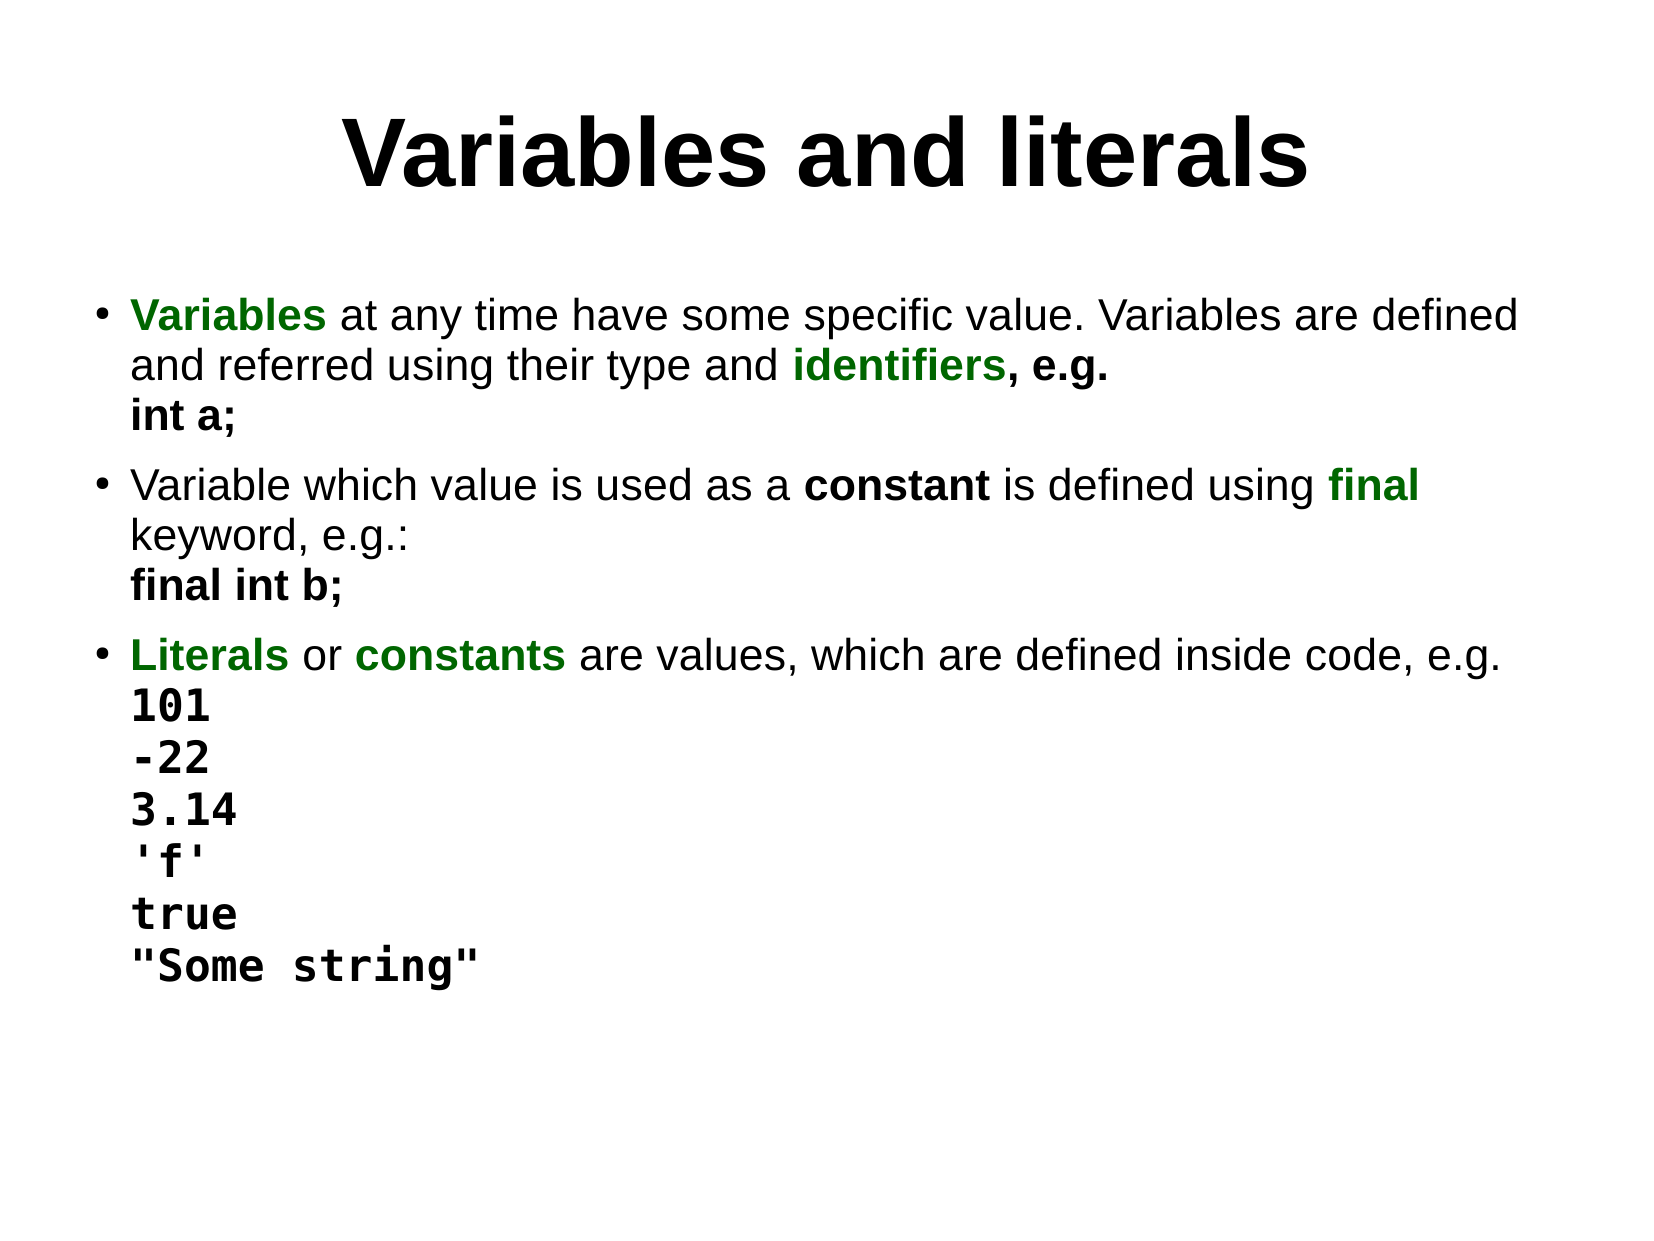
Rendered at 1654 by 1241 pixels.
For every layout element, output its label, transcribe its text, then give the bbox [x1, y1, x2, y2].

list Variables at any time have some specific value. Variables are defined and referred using their type and identifiers, e.g. int a; Variable which value is used as a constant is defined using final keyword, e.g.: final int b; Literals or constants are values, which are defined inside code, e.g. 101 -22 3.14 'f' true "Some string" [82, 290, 1538, 1010]
title Variables and literals [82, 49, 1571, 257]
